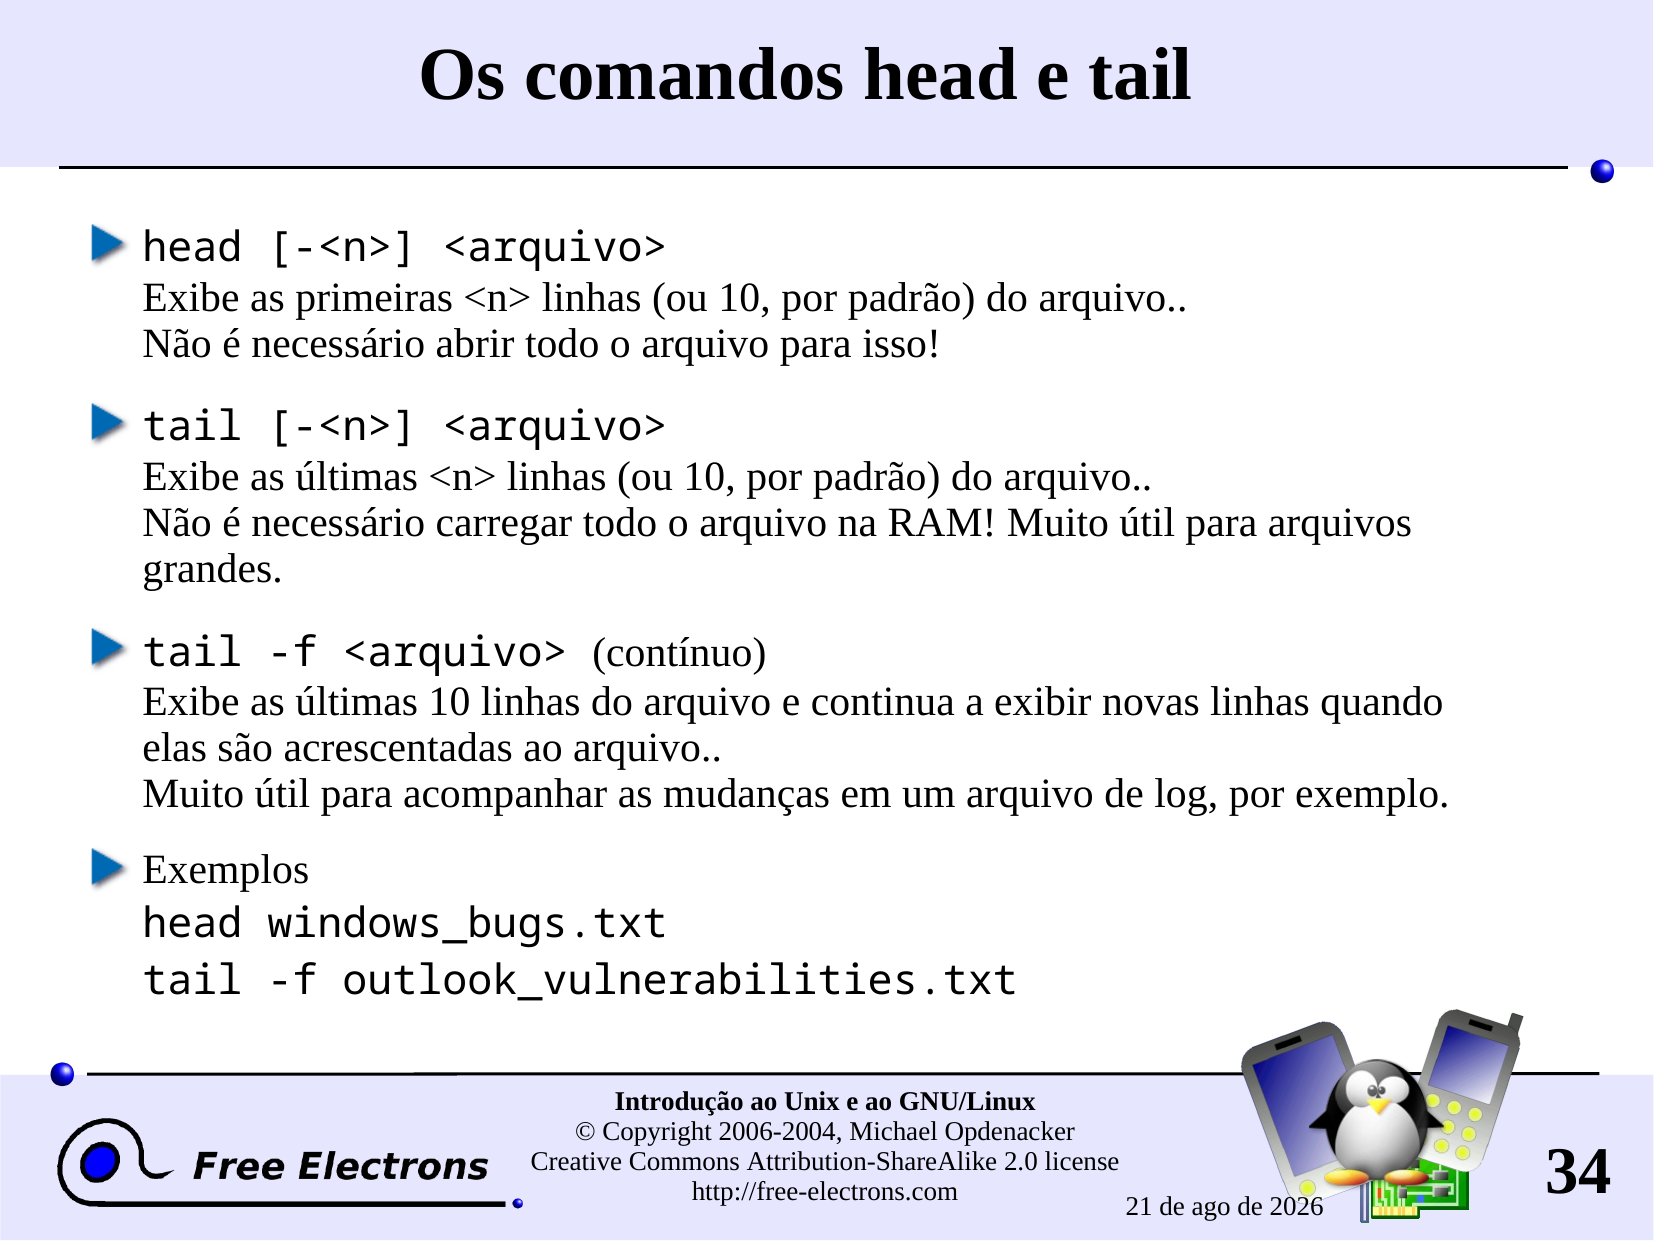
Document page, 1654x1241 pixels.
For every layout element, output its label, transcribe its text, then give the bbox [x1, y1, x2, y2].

title Os comandos head e tail [60, 25, 1551, 124]
picture [1239, 998, 1538, 1241]
list head [-<n>] <arquivo> Exibe as primeiras <n> linhas (ou 10, por padrão) do arquivo.. Não é necessário abrir todo o arquivo para isso! tail [-<n>] <arquivo> Exibe as últimas <n> linhas (ou 10, por padrão) do arquivo.. Não é necessário carregar todo o arquivo na RAM! Muito útil para arquivos grandes. tail -f <arquivo> (contínuo) Exibe as últimas 10 linhas do arquivo e continua a exibir novas linhas quando elas são acrescentadas ao arquivo.. Muito útil para acompanhar as mudanças em um arquivo de log, por exemplo. Exemplos head windows_bugs.txt tail -f outlook_vulnerabilities.txt [71, 217, 1489, 1089]
picture [1286, 1198, 1293, 1214]
picture [50, 1107, 527, 1216]
